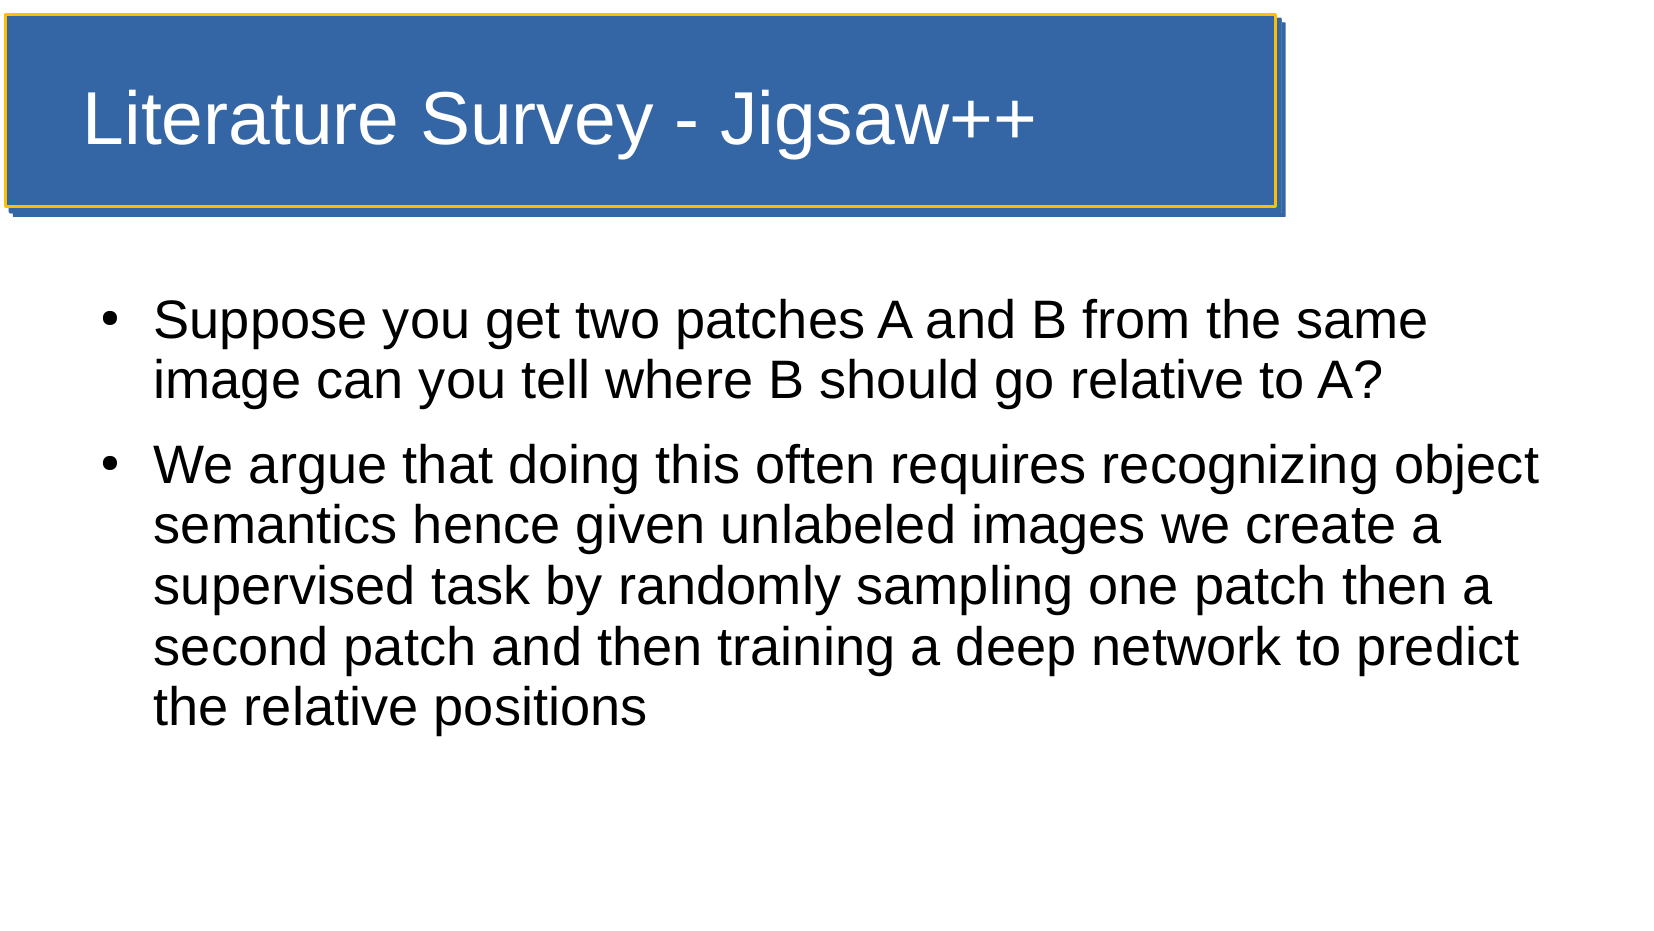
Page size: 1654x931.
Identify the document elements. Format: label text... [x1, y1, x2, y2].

title Literature Survey - Jigsaw++ [82, 44, 1235, 192]
list Suppose you get two patches A and B from the same image can you tell where B should go relative to A? We argue that doing this often requires recognizing object semantics hence given unlabeled images we create a supervised task by randomly sampling one patch then a second patch and then training a deep network to predict the relative positions [82, 289, 1560, 851]
